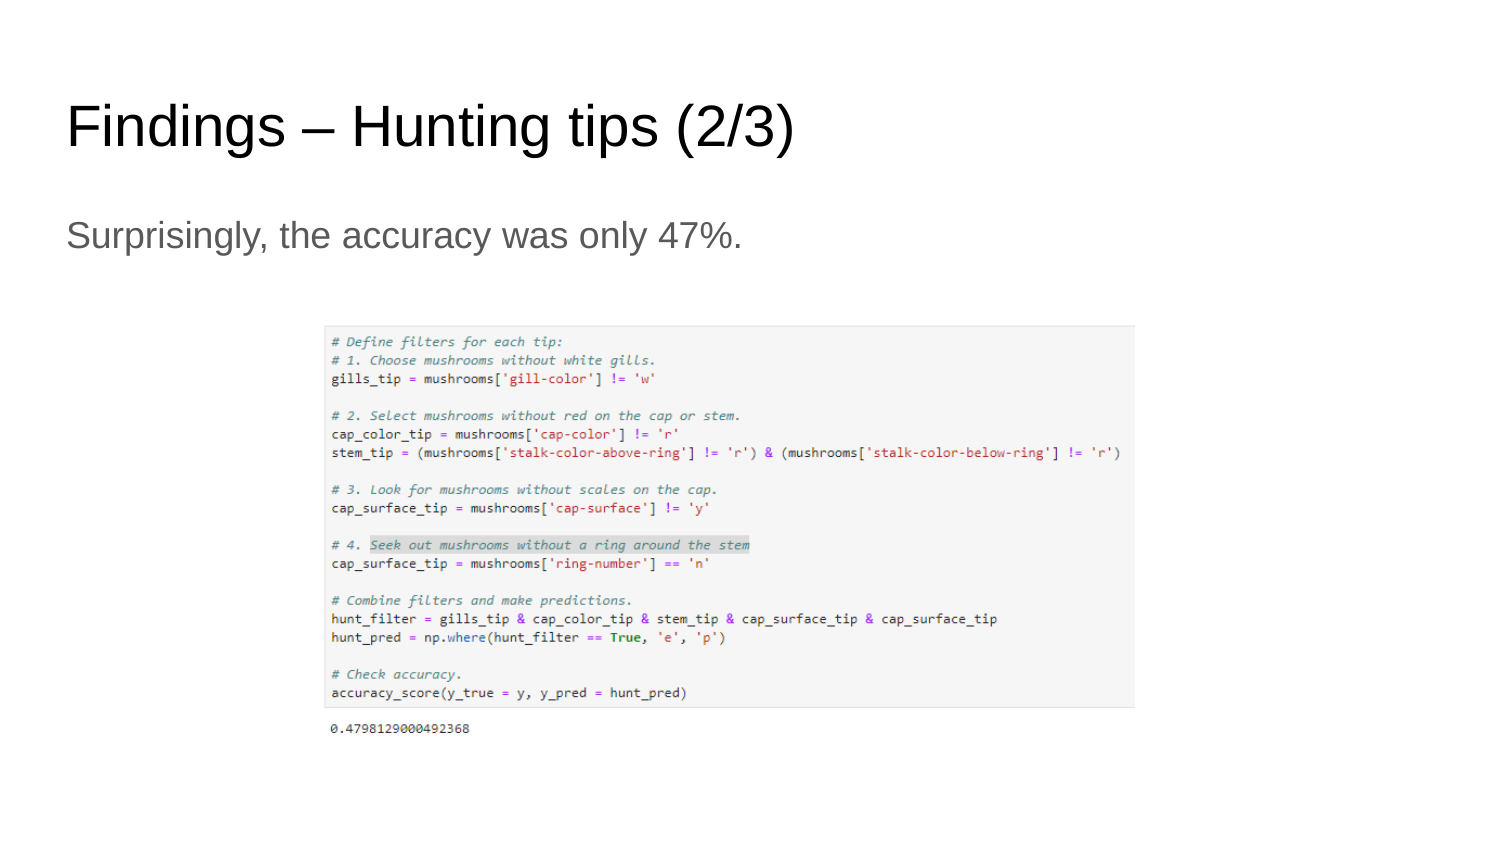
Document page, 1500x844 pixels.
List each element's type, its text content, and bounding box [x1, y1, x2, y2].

list Surprisingly, the accuracy was only 47%. [51, 189, 1449, 750]
title Findings – Hunting tips (2/3) [51, 72, 1449, 167]
picture [318, 318, 1135, 745]
